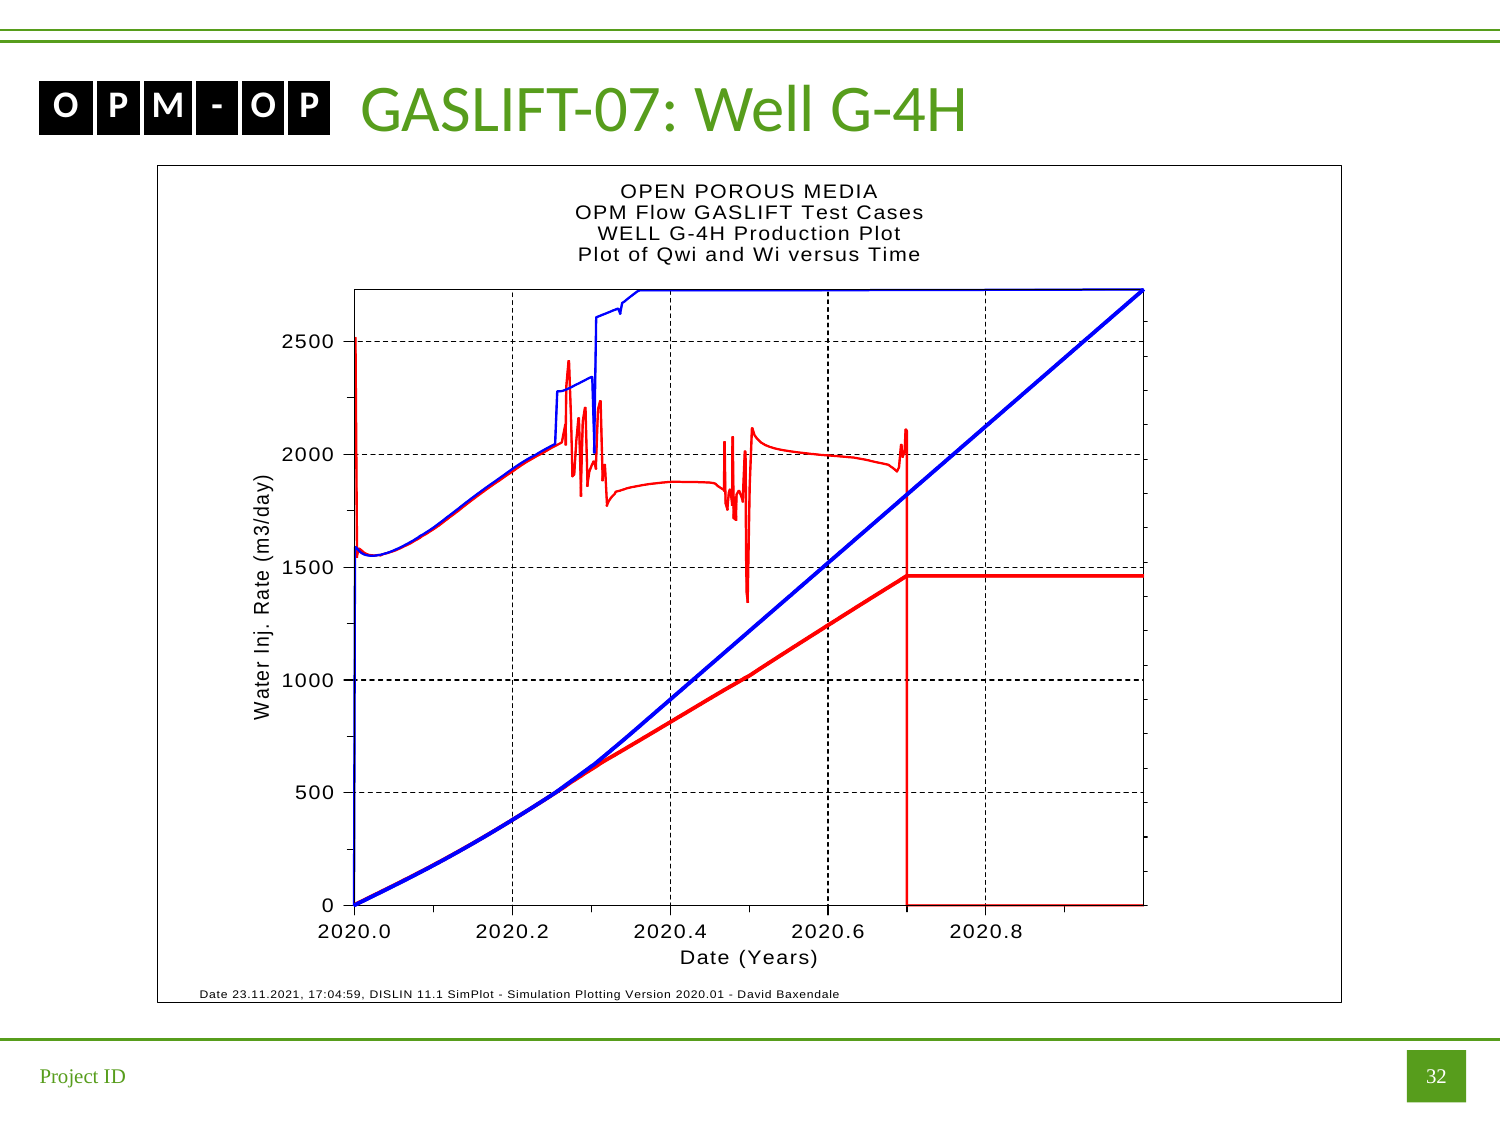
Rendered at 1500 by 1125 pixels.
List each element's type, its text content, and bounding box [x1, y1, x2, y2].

title GASLIFT-07: well G-4H [360, 77, 1425, 153]
picture [157, 165, 1343, 1004]
